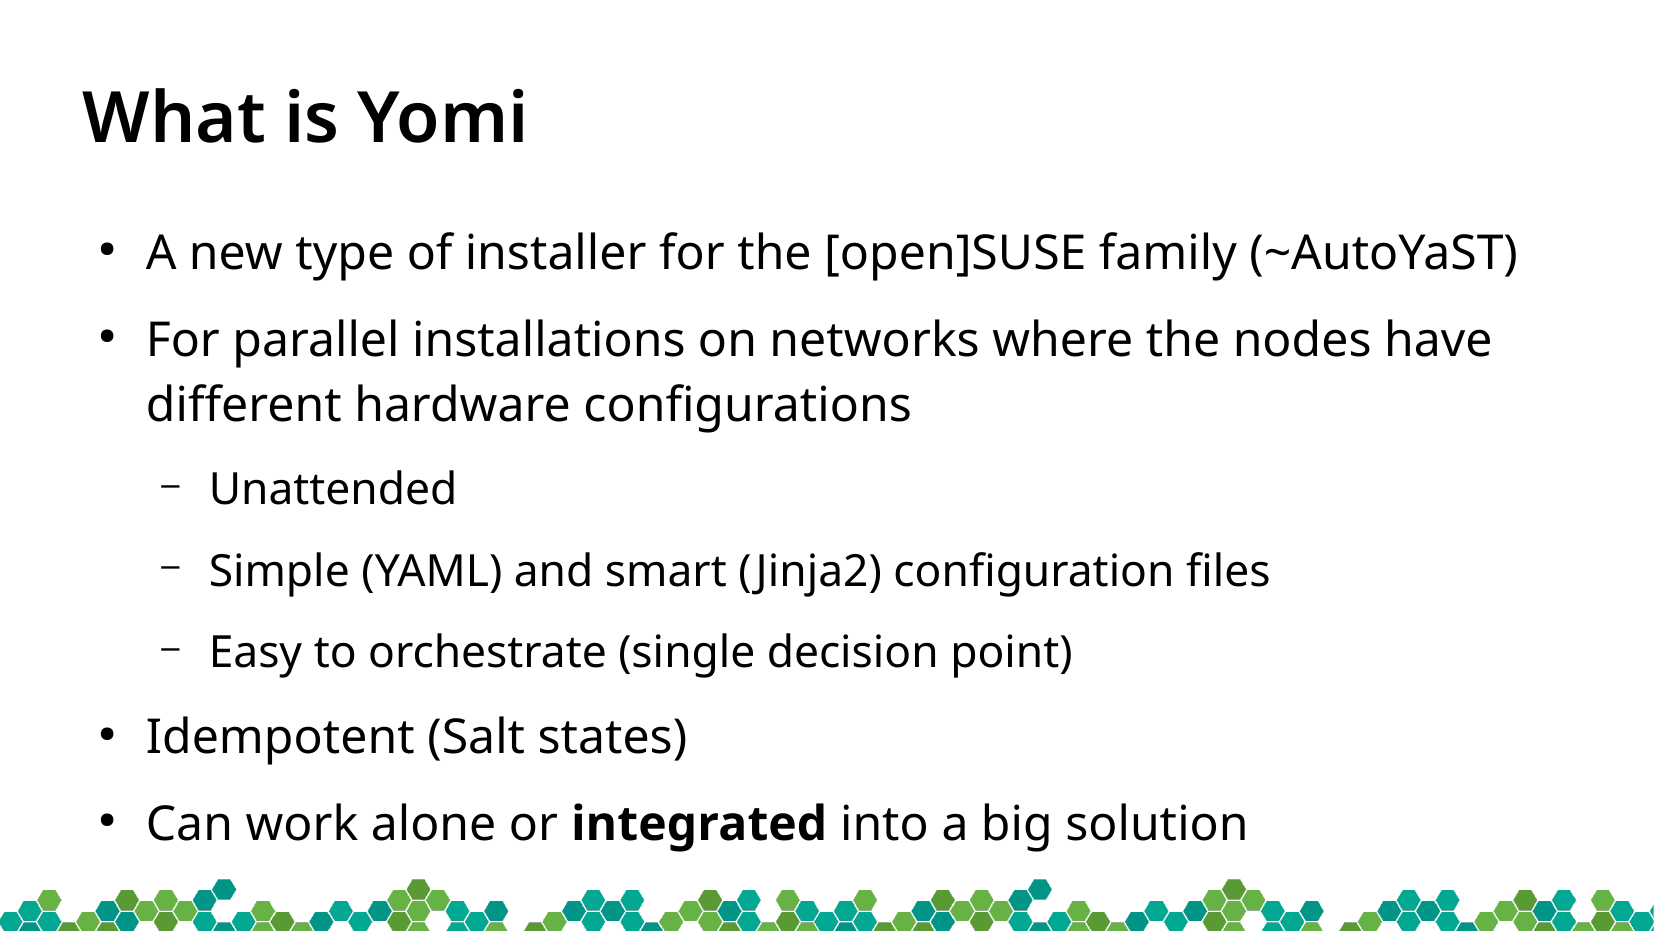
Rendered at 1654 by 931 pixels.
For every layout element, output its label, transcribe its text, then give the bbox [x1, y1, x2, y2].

title What is Yomi [82, 37, 1571, 193]
picture [0, 871, 1654, 931]
list A new type of installer for the [open]SUSE family (~AutoYaST) For parallel installations on networks where the nodes have different hardware configurations Unattended Simple (YAML) and smart (Jinja2) configuration files Easy to orchestrate (single decision point) Idempotent (Salt states) Can work alone or integrated into a big solution [82, 217, 1571, 855]
